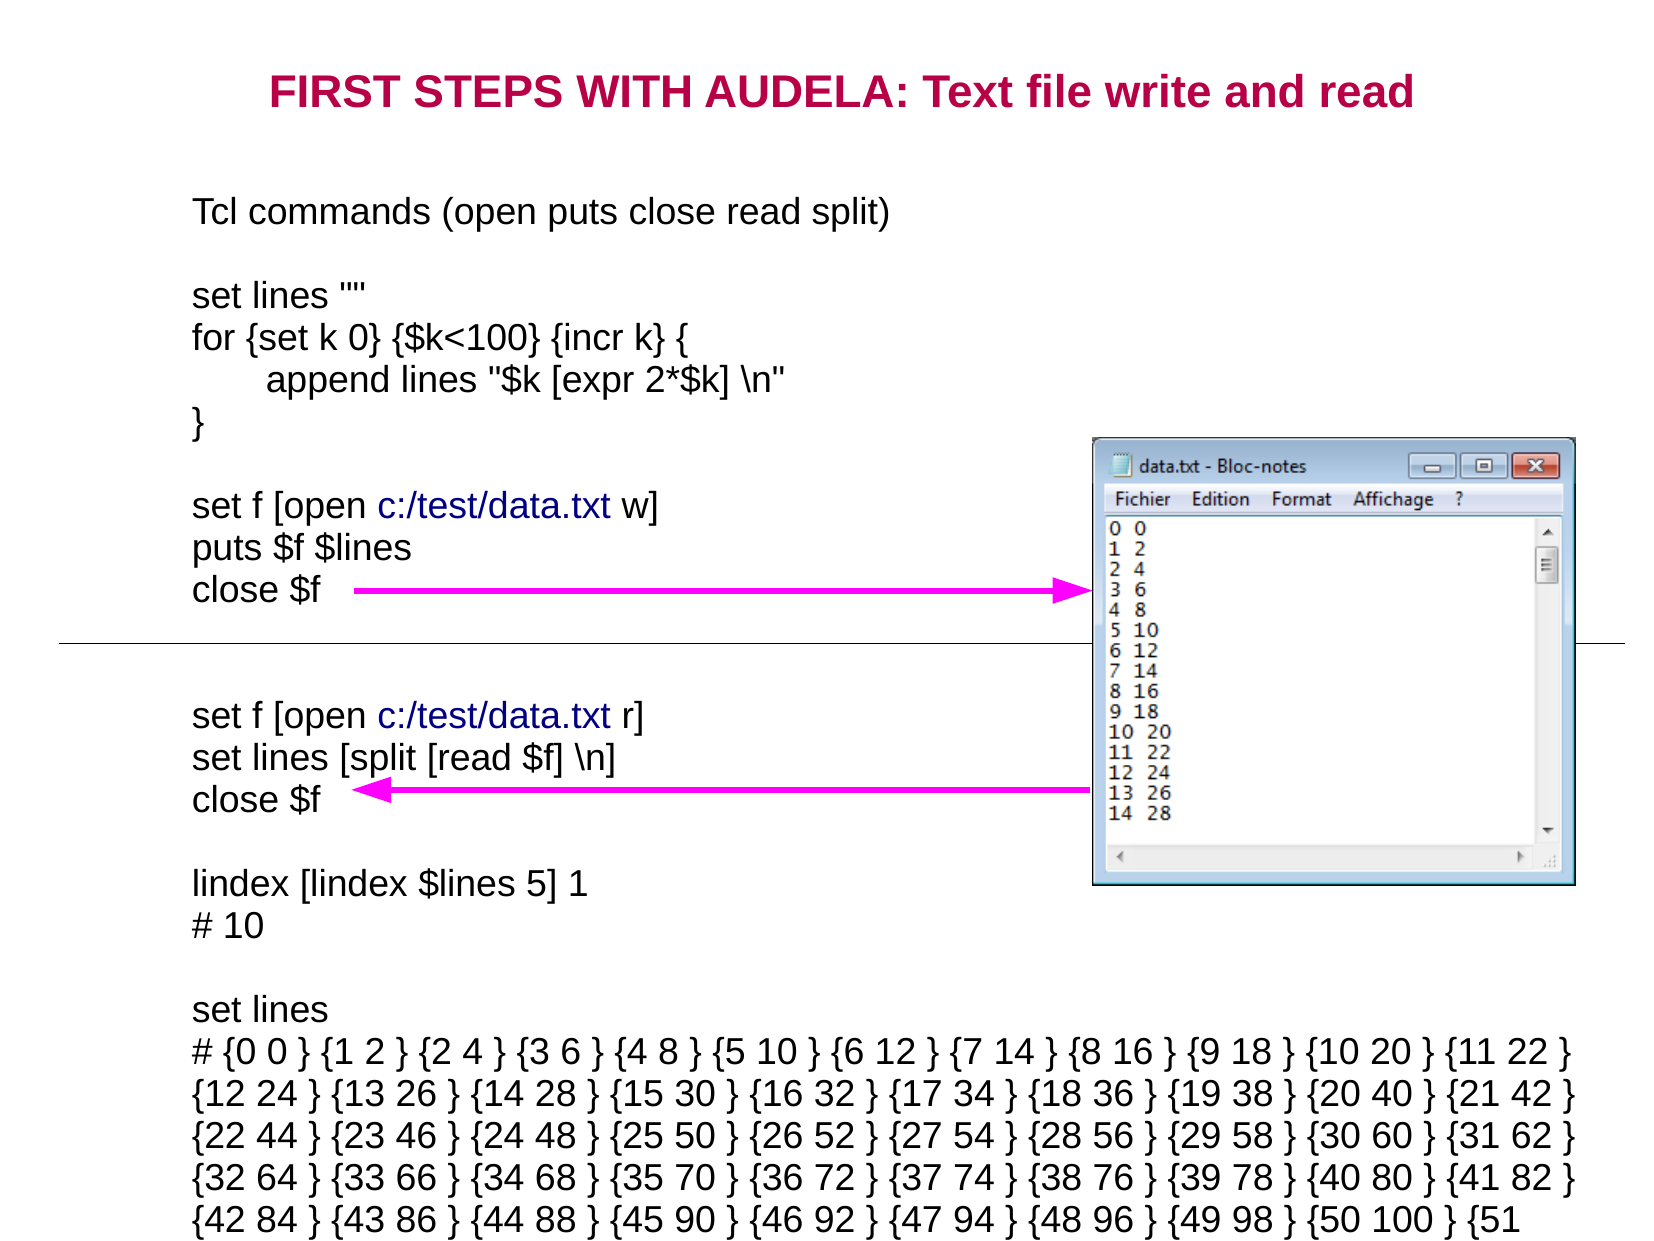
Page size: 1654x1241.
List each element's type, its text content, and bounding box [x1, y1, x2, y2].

picture [1092, 437, 1576, 886]
text_box Tcl commands (open puts close read split) set lines "" for {set k 0} {$k<100} {incr k} { append lines "$k [expr 2*$k] \n" } set f [open c:/test/data.txt w] puts $f $lines close $f set f [open c:/test/data.txt r] set lines [split [read $f] \n] close $f lindex [lindex $lines 5] 1 # 10 set lines # {0 0 } {1 2 } {2 4 } {3 6 } {4 8 } {5 10 } {6 12 } {7 14 } {8 16 } {9 18 } {10 20 } {11 22 } {12 24 } {13 26 } {14 28 } {15 30 } {16 32 } {17 34 } {18 36 } {19 38 } {20 40 } {21 42 } {22 44 } {23 46 } {24 48 } {25 50 } {26 52 } {27 54 } {28 56 } {29 58 } {30 60 } {31 62 } {32 64 } {33 66 } {34 68 } {35 70 } {36 72 } {37 74 } {38 76 } {39 78 } {40 80 } {41 82 } {42 84 } {43 86 } {44 88 } {45 90 } {46 92 } {47 94 } {48 96 } {49 98 } {50 100 } {51 102 } {52 104 } {53 106 } {54 108 } {55 110 } {56 112 } {57 114 } {58 116 } {59 118 } {60 120 } {61 122 } {62 124 } {63 126 } {64 128 } {65 130 } {66 132 } {67 134 } {68 136 } {69 138 } {70 140 } {71 142 } {72 144 } {73 146 } {74 148 } {75 150 } {76 152 } {77 154 } {78 156 } {79 158 } {80 160 } {81 162 } {82 164 } {83 166 } {84 168 } {85 170 } {86 172 } {87 174 } {88 176 } {89 178 } {90 180 } {91 182 } {92 184 } {93 186 } {94 188 } {95 190 } {96 192 } {97 194 } {98 196 } {99 198 } {} {} [177, 644, 1595, 1241]
text_box FIRST STEPS WITH AUDELA: Text file write and read [253, 59, 1432, 127]
text_box Tcl commands (open puts close read split) set lines "" for {set k 0} {$k<100} {incr k} { append lines "$k [expr 2*$k] \n" } set f [open c:/test/data.txt w] puts $f $lines close $f set f [open c:/test/data.txt r] set lines [split [read $f] \n] close $f lindex [lindex $lines 5] 1 # 10 set lines # {0 0 } {1 2 } {2 4 } {3 6 } {4 8 } {5 10 } {6 12 } {7 14 } {8 16 } {9 18 } {10 20 } {11 22 } {12 24 } {13 26 } {14 28 } {15 30 } {16 32 } {17 34 } {18 36 } {19 38 } {20 40 } {21 42 } {22 44 } {23 46 } {24 48 } {25 50 } {26 52 } {27 54 } {28 56 } {29 58 } {30 60 } {31 62 } {32 64 } {33 66 } {34 68 } {35 70 } {36 72 } {37 74 } {38 76 } {39 78 } {40 80 } {41 82 } {42 84 } {43 86 } {44 88 } {45 90 } {46 92 } {47 94 } {48 96 } {49 98 } {50 100 } {51 102 } {52 104 } {53 106 } {54 108 } {55 110 } {56 112 } {57 114 } {58 116 } {59 118 } {60 120 } {61 122 } {62 124 } {63 126 } {64 128 } {65 130 } {66 132 } {67 134 } {68 136 } {69 138 } {70 140 } {71 142 } {72 144 } {73 146 } {74 148 } {75 150 } {76 152 } {77 154 } {78 156 } {79 158 } {80 160 } {81 162 } {82 164 } {83 166 } {84 168 } {85 170 } {86 172 } {87 174 } {88 176 } {89 178 } {90 180 } {91 182 } {92 184 } {93 186 } {94 188 } {95 190 } {96 192 } {97 194 } {98 196 } {99 198 } {} {} [177, 183, 1595, 643]
